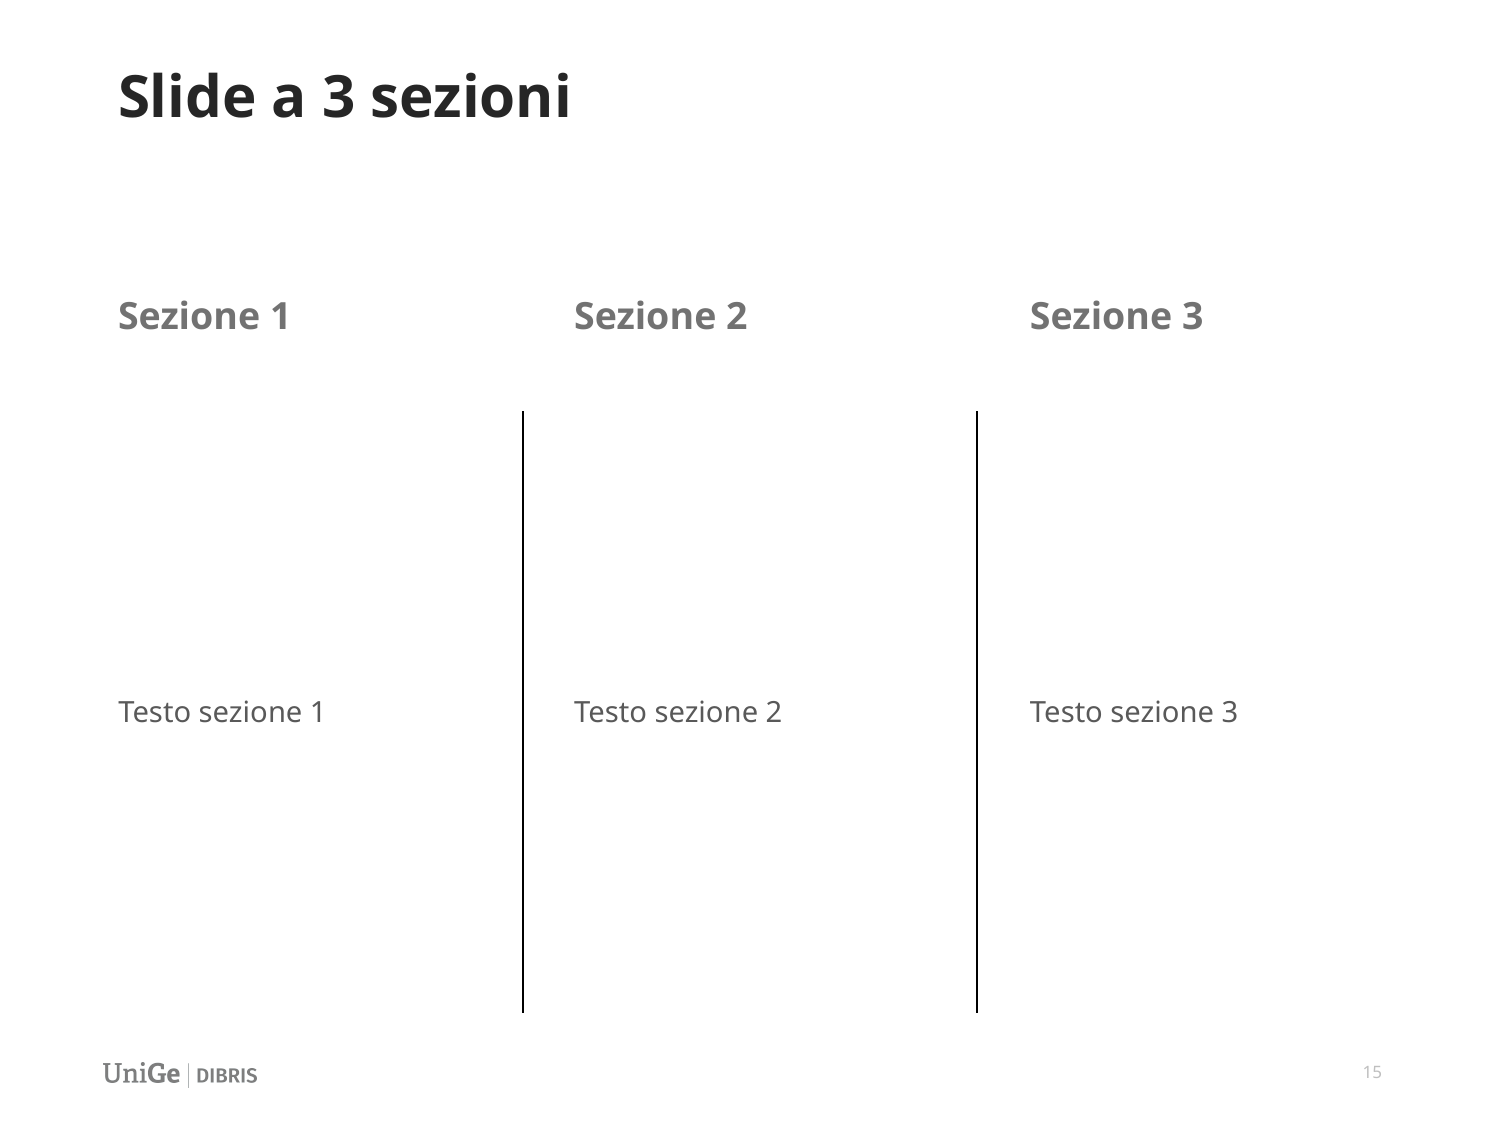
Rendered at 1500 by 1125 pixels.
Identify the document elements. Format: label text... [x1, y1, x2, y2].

list Testo sezione 3 [1014, 411, 1397, 1014]
list Testo sezione 1 [103, 411, 486, 1014]
list Sezione 1 [103, 254, 485, 380]
title Slide a 3 sezioni [103, 59, 1397, 222]
list Testo sezione 2 [559, 411, 941, 1014]
list Sezione 3 [1014, 254, 1397, 380]
list Sezione 2 [559, 254, 941, 380]
